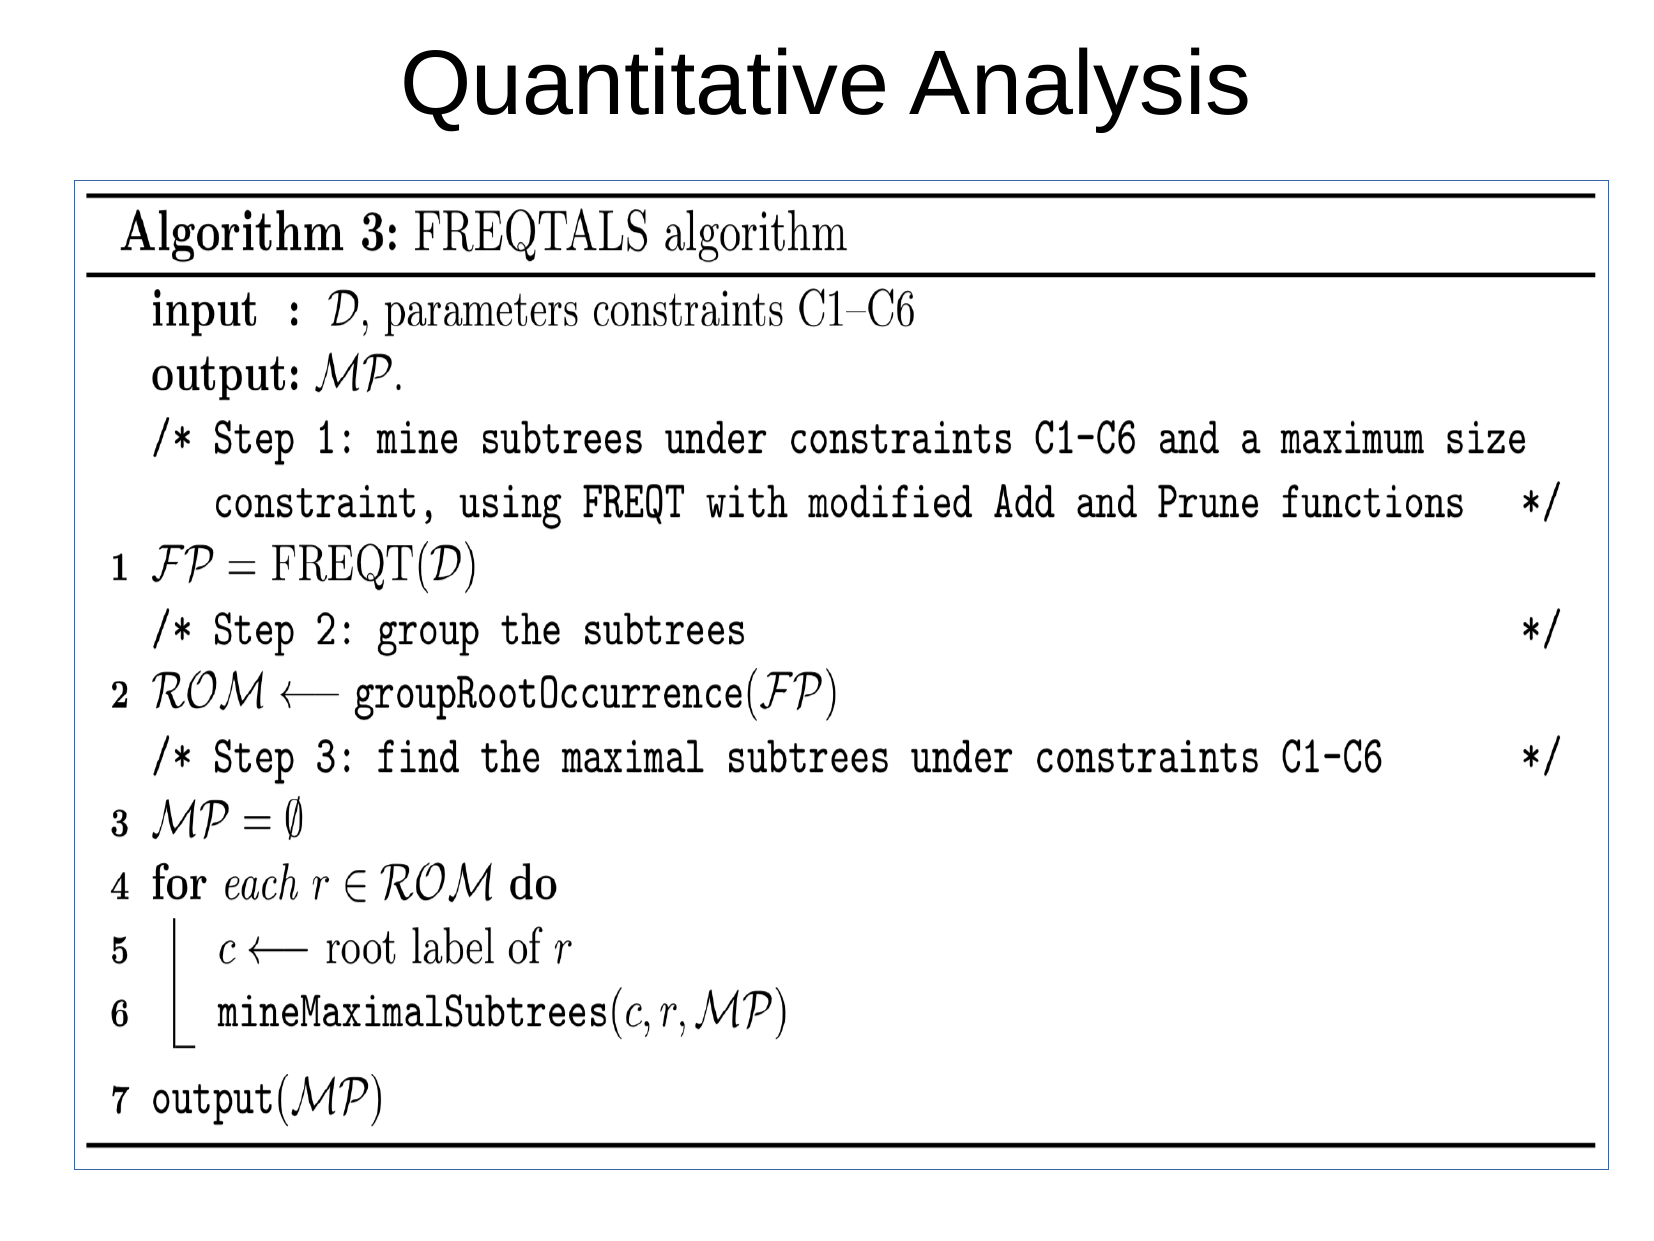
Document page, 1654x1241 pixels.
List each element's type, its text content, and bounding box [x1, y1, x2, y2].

picture [74, 180, 1609, 1170]
title Quantitative Analysis [82, 19, 1571, 147]
